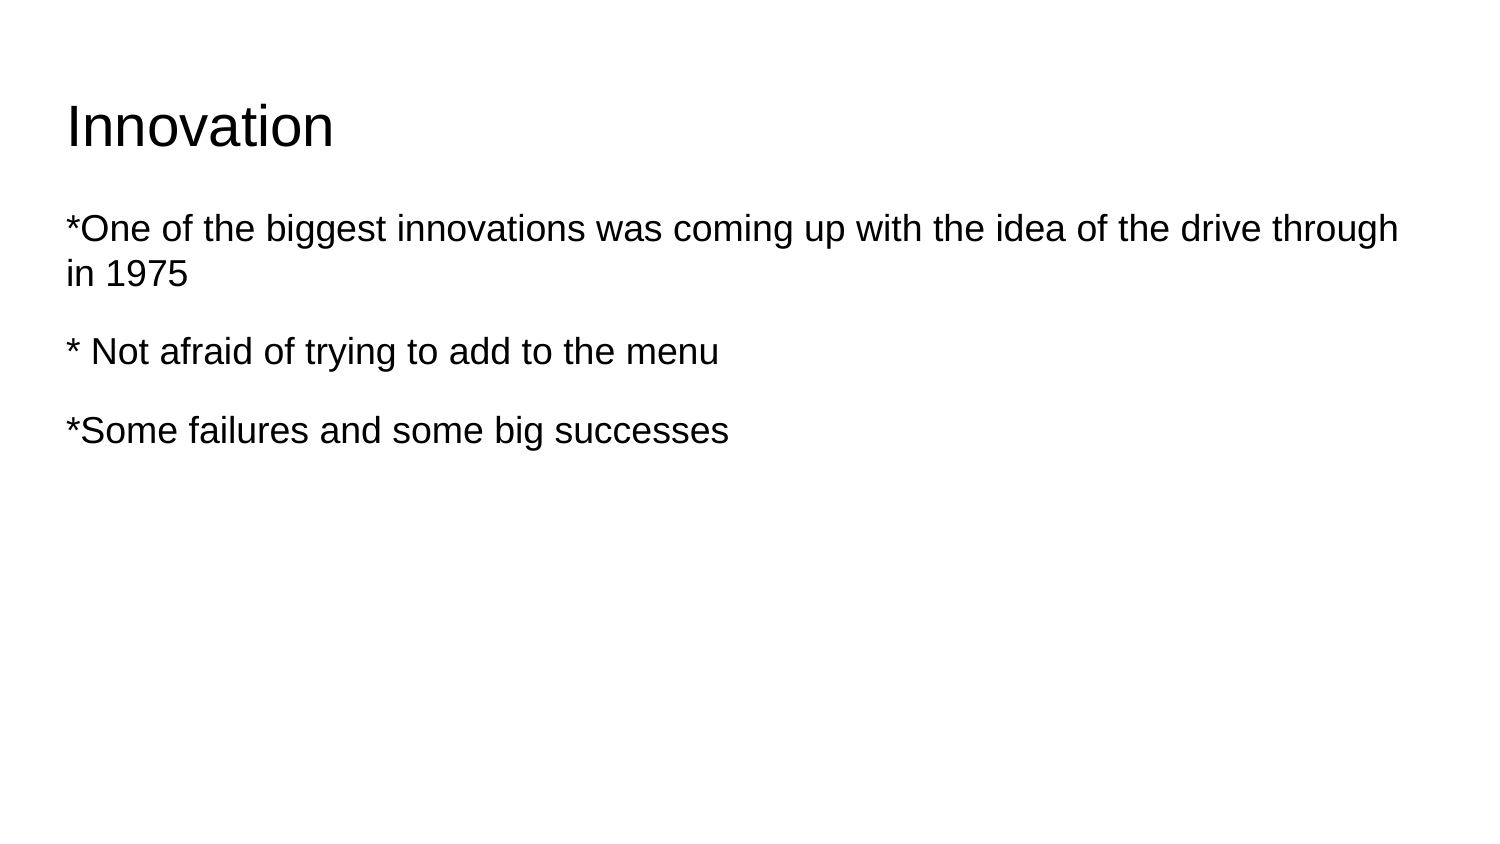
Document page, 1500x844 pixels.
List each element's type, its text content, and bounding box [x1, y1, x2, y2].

title Innovation [51, 72, 1449, 167]
list *One of the biggest innovations was coming up with the idea of the drive through in 1975 * Not afraid of trying to add to the menu *Some failures and some big successes [51, 189, 1449, 750]
